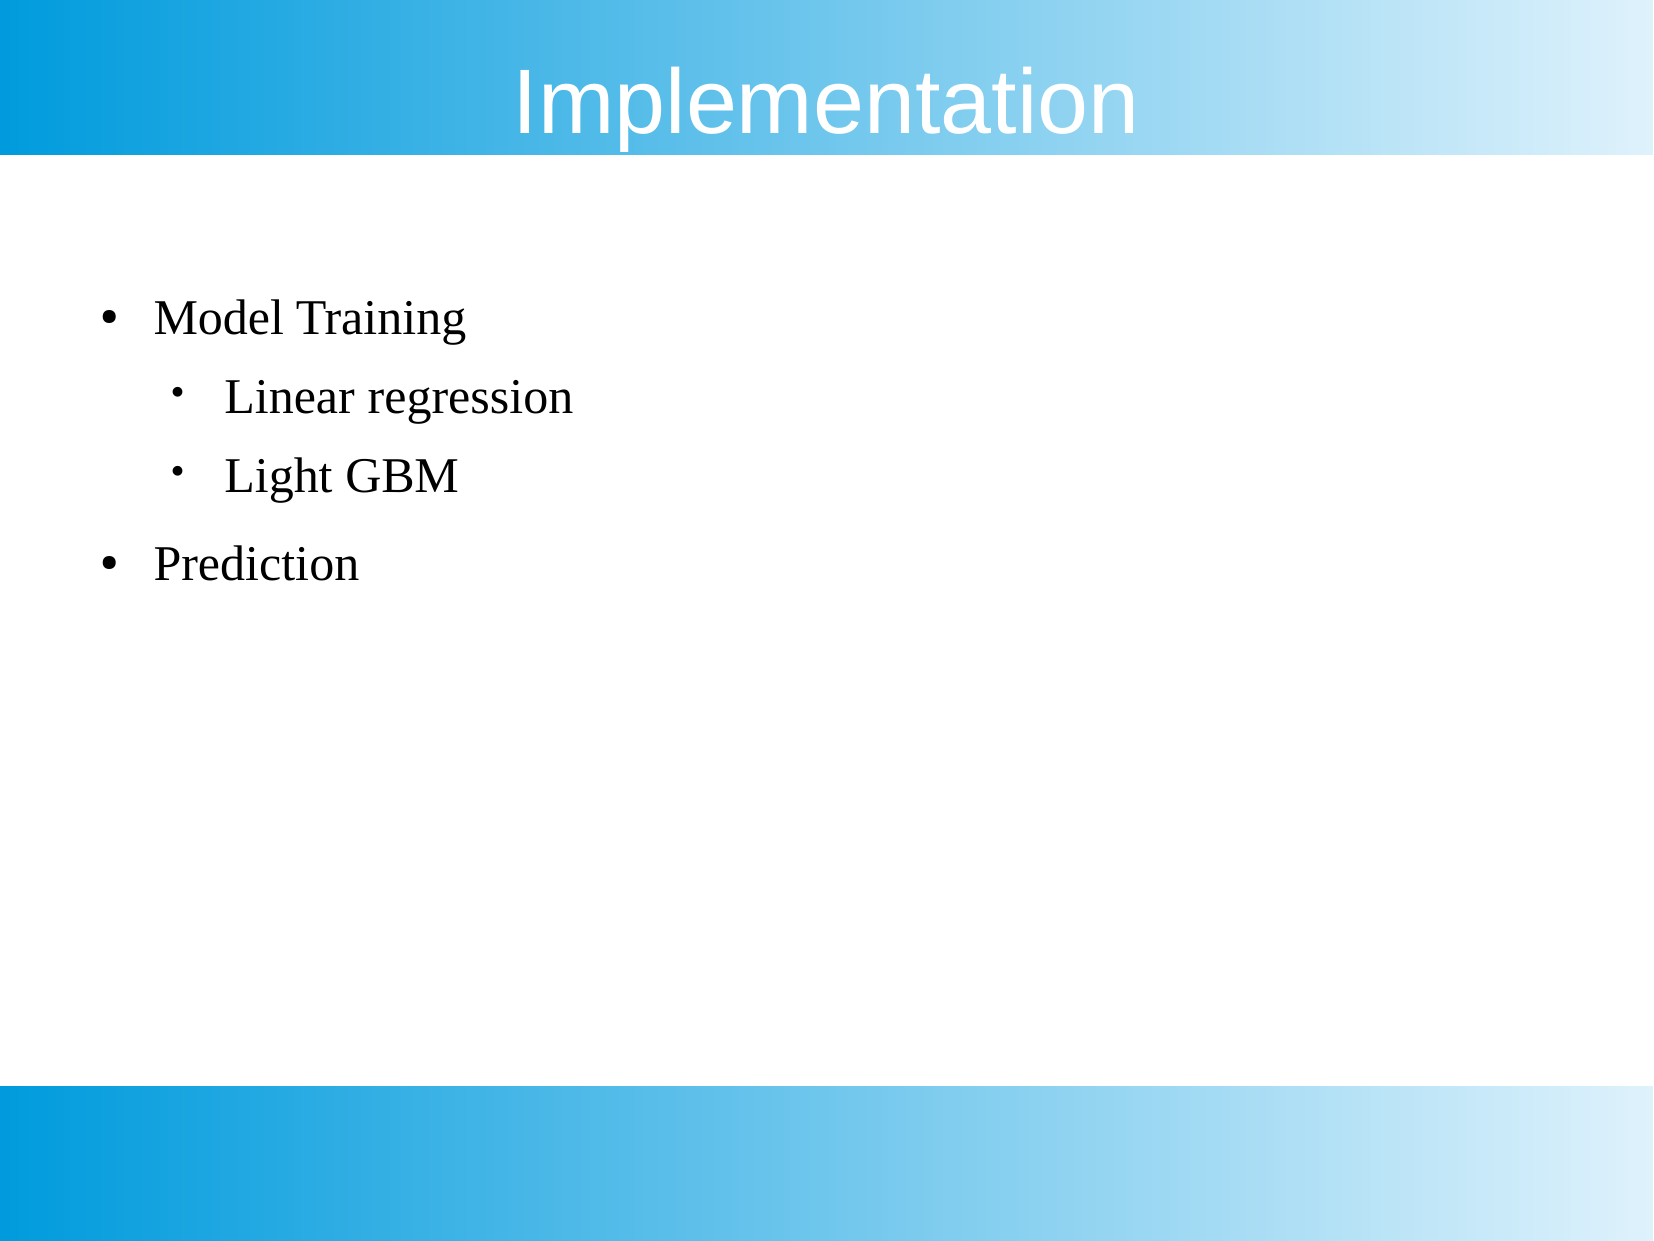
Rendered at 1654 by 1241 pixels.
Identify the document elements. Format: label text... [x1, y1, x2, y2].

list Model Training Linear regression Light GBM Prediction [82, 290, 1571, 1010]
title Implementation [82, 49, 1571, 155]
